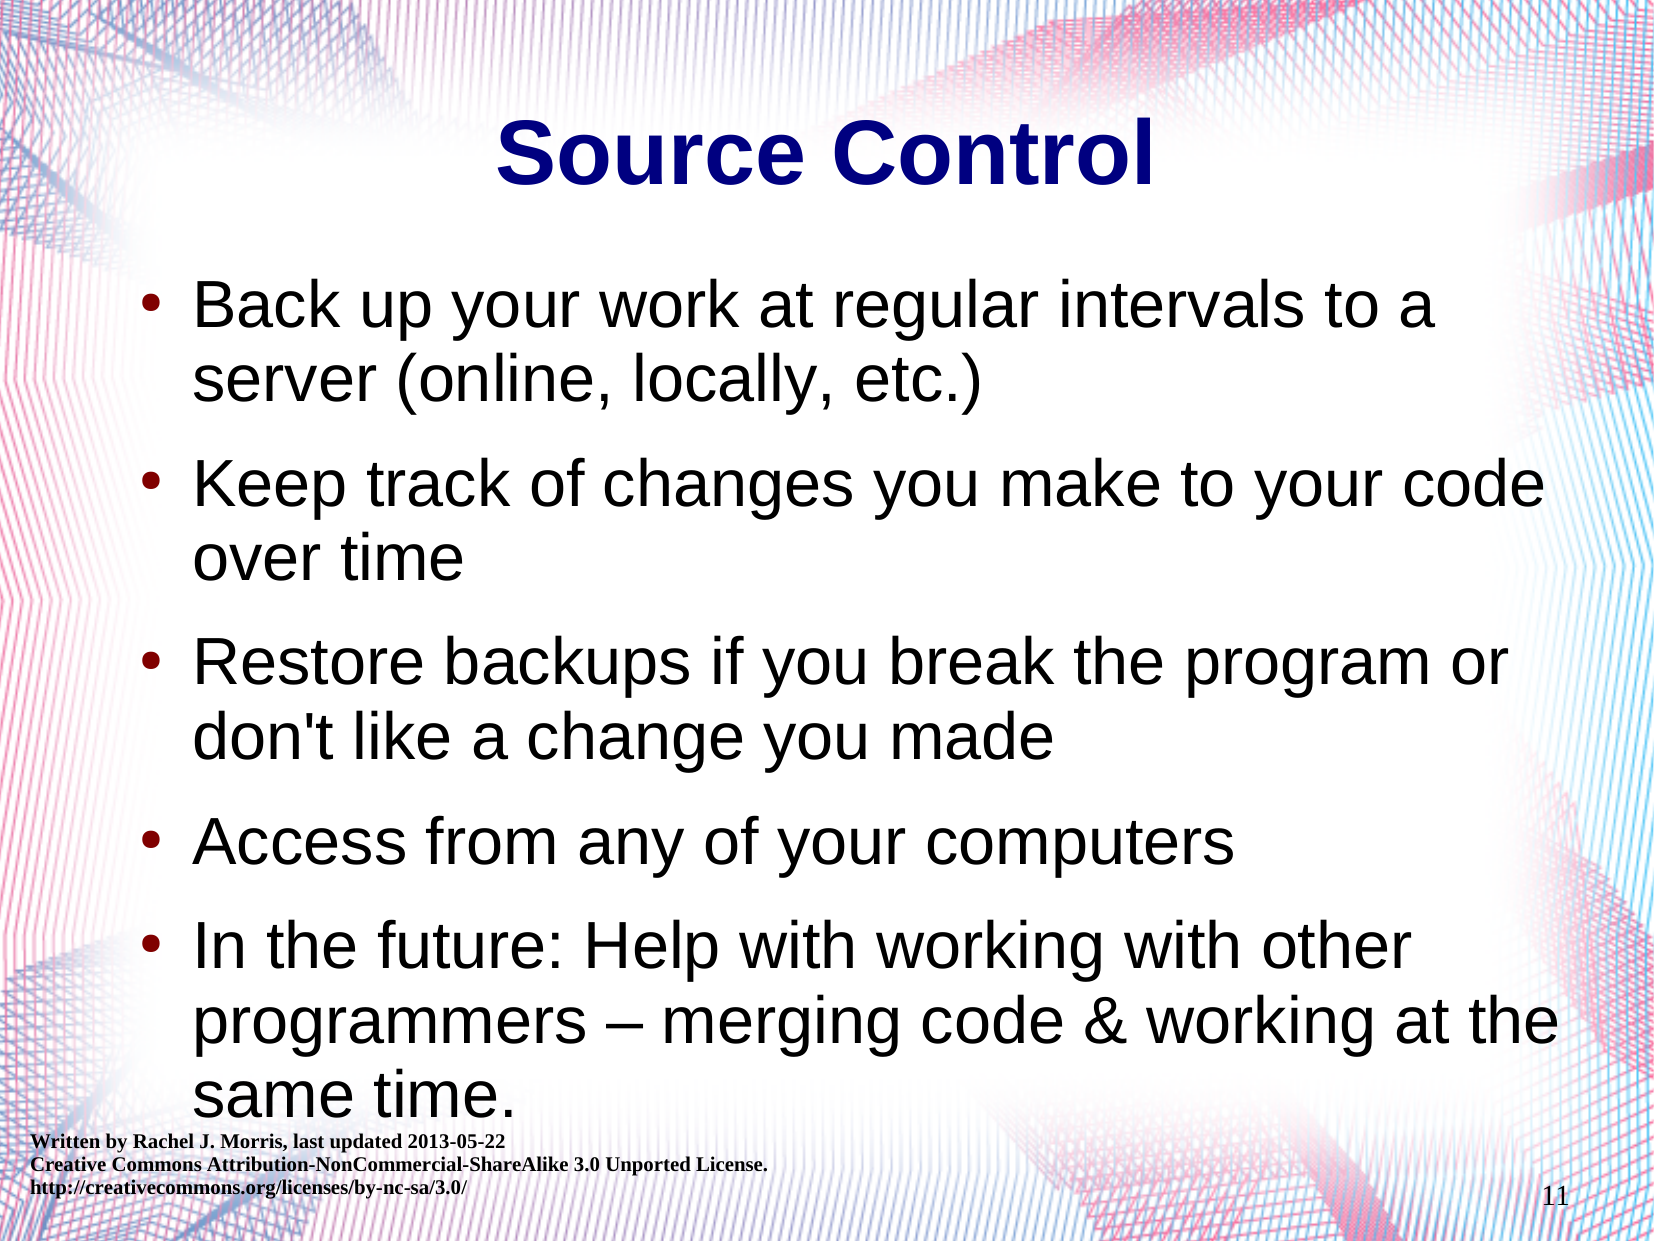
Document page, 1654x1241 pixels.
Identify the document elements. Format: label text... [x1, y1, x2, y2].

picture [0, 0, 1654, 1241]
list Back up your work at regular intervals to a server (online, locally, etc.) Keep track of changes you make to your code over time Restore backups if you break the program or don't like a change you made Access from any of your computers In the future: Help with working with other programmers – merging code & working at the same time. [121, 266, 1575, 1133]
title Source Control [82, 49, 1571, 257]
